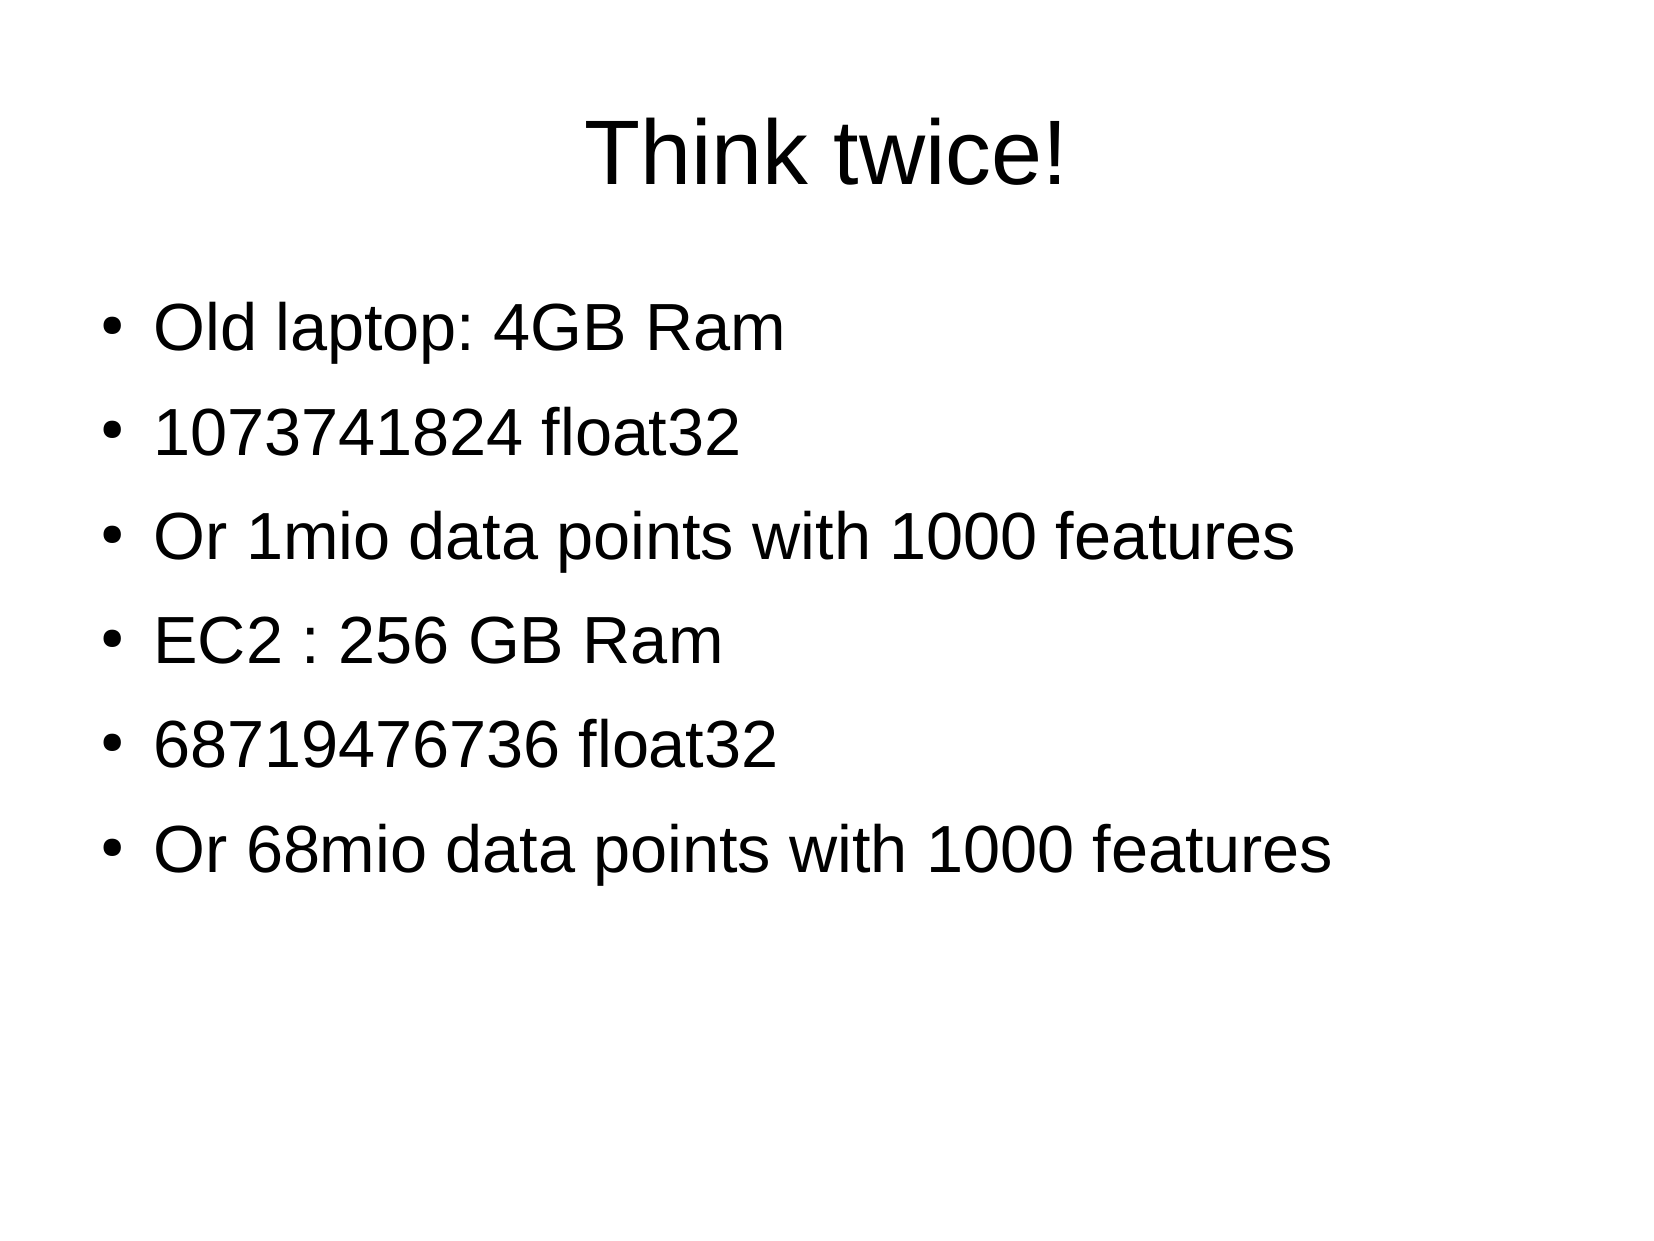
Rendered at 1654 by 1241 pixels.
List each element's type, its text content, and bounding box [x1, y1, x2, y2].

list Old laptop: 4GB Ram 1073741824 float32 Or 1mio data points with 1000 features EC2 : 256 GB Ram 68719476736 float32 Or 68mio data points with 1000 features [82, 290, 1571, 1010]
title Think twice! [82, 49, 1571, 257]
